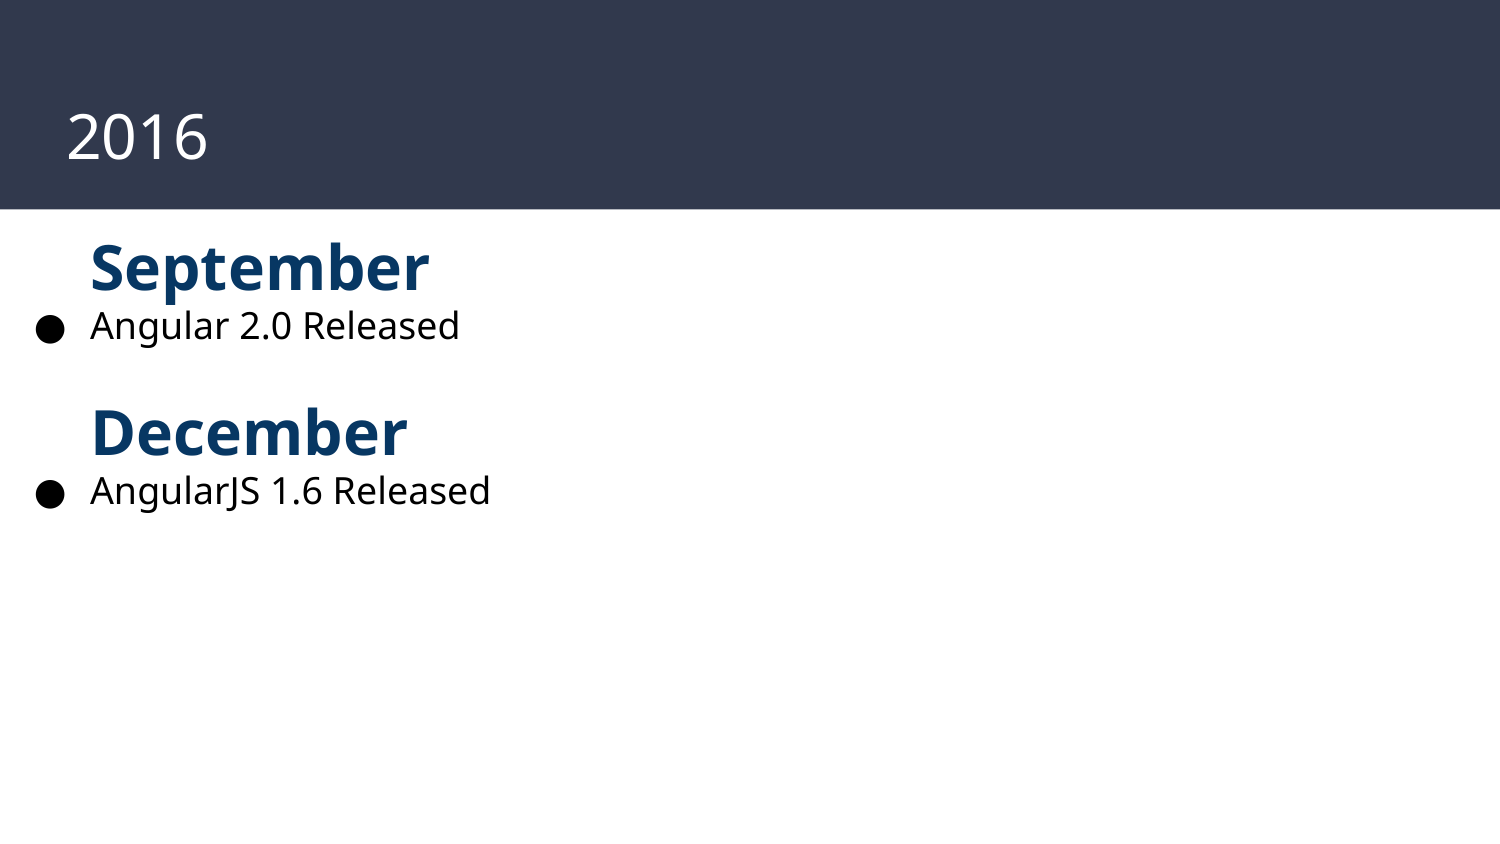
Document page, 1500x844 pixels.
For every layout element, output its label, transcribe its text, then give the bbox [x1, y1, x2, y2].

text_box September Angular 2.0 Released December AngularJS 1.6 Released [0, 212, 1500, 830]
title 2016 [51, 82, 1449, 185]
